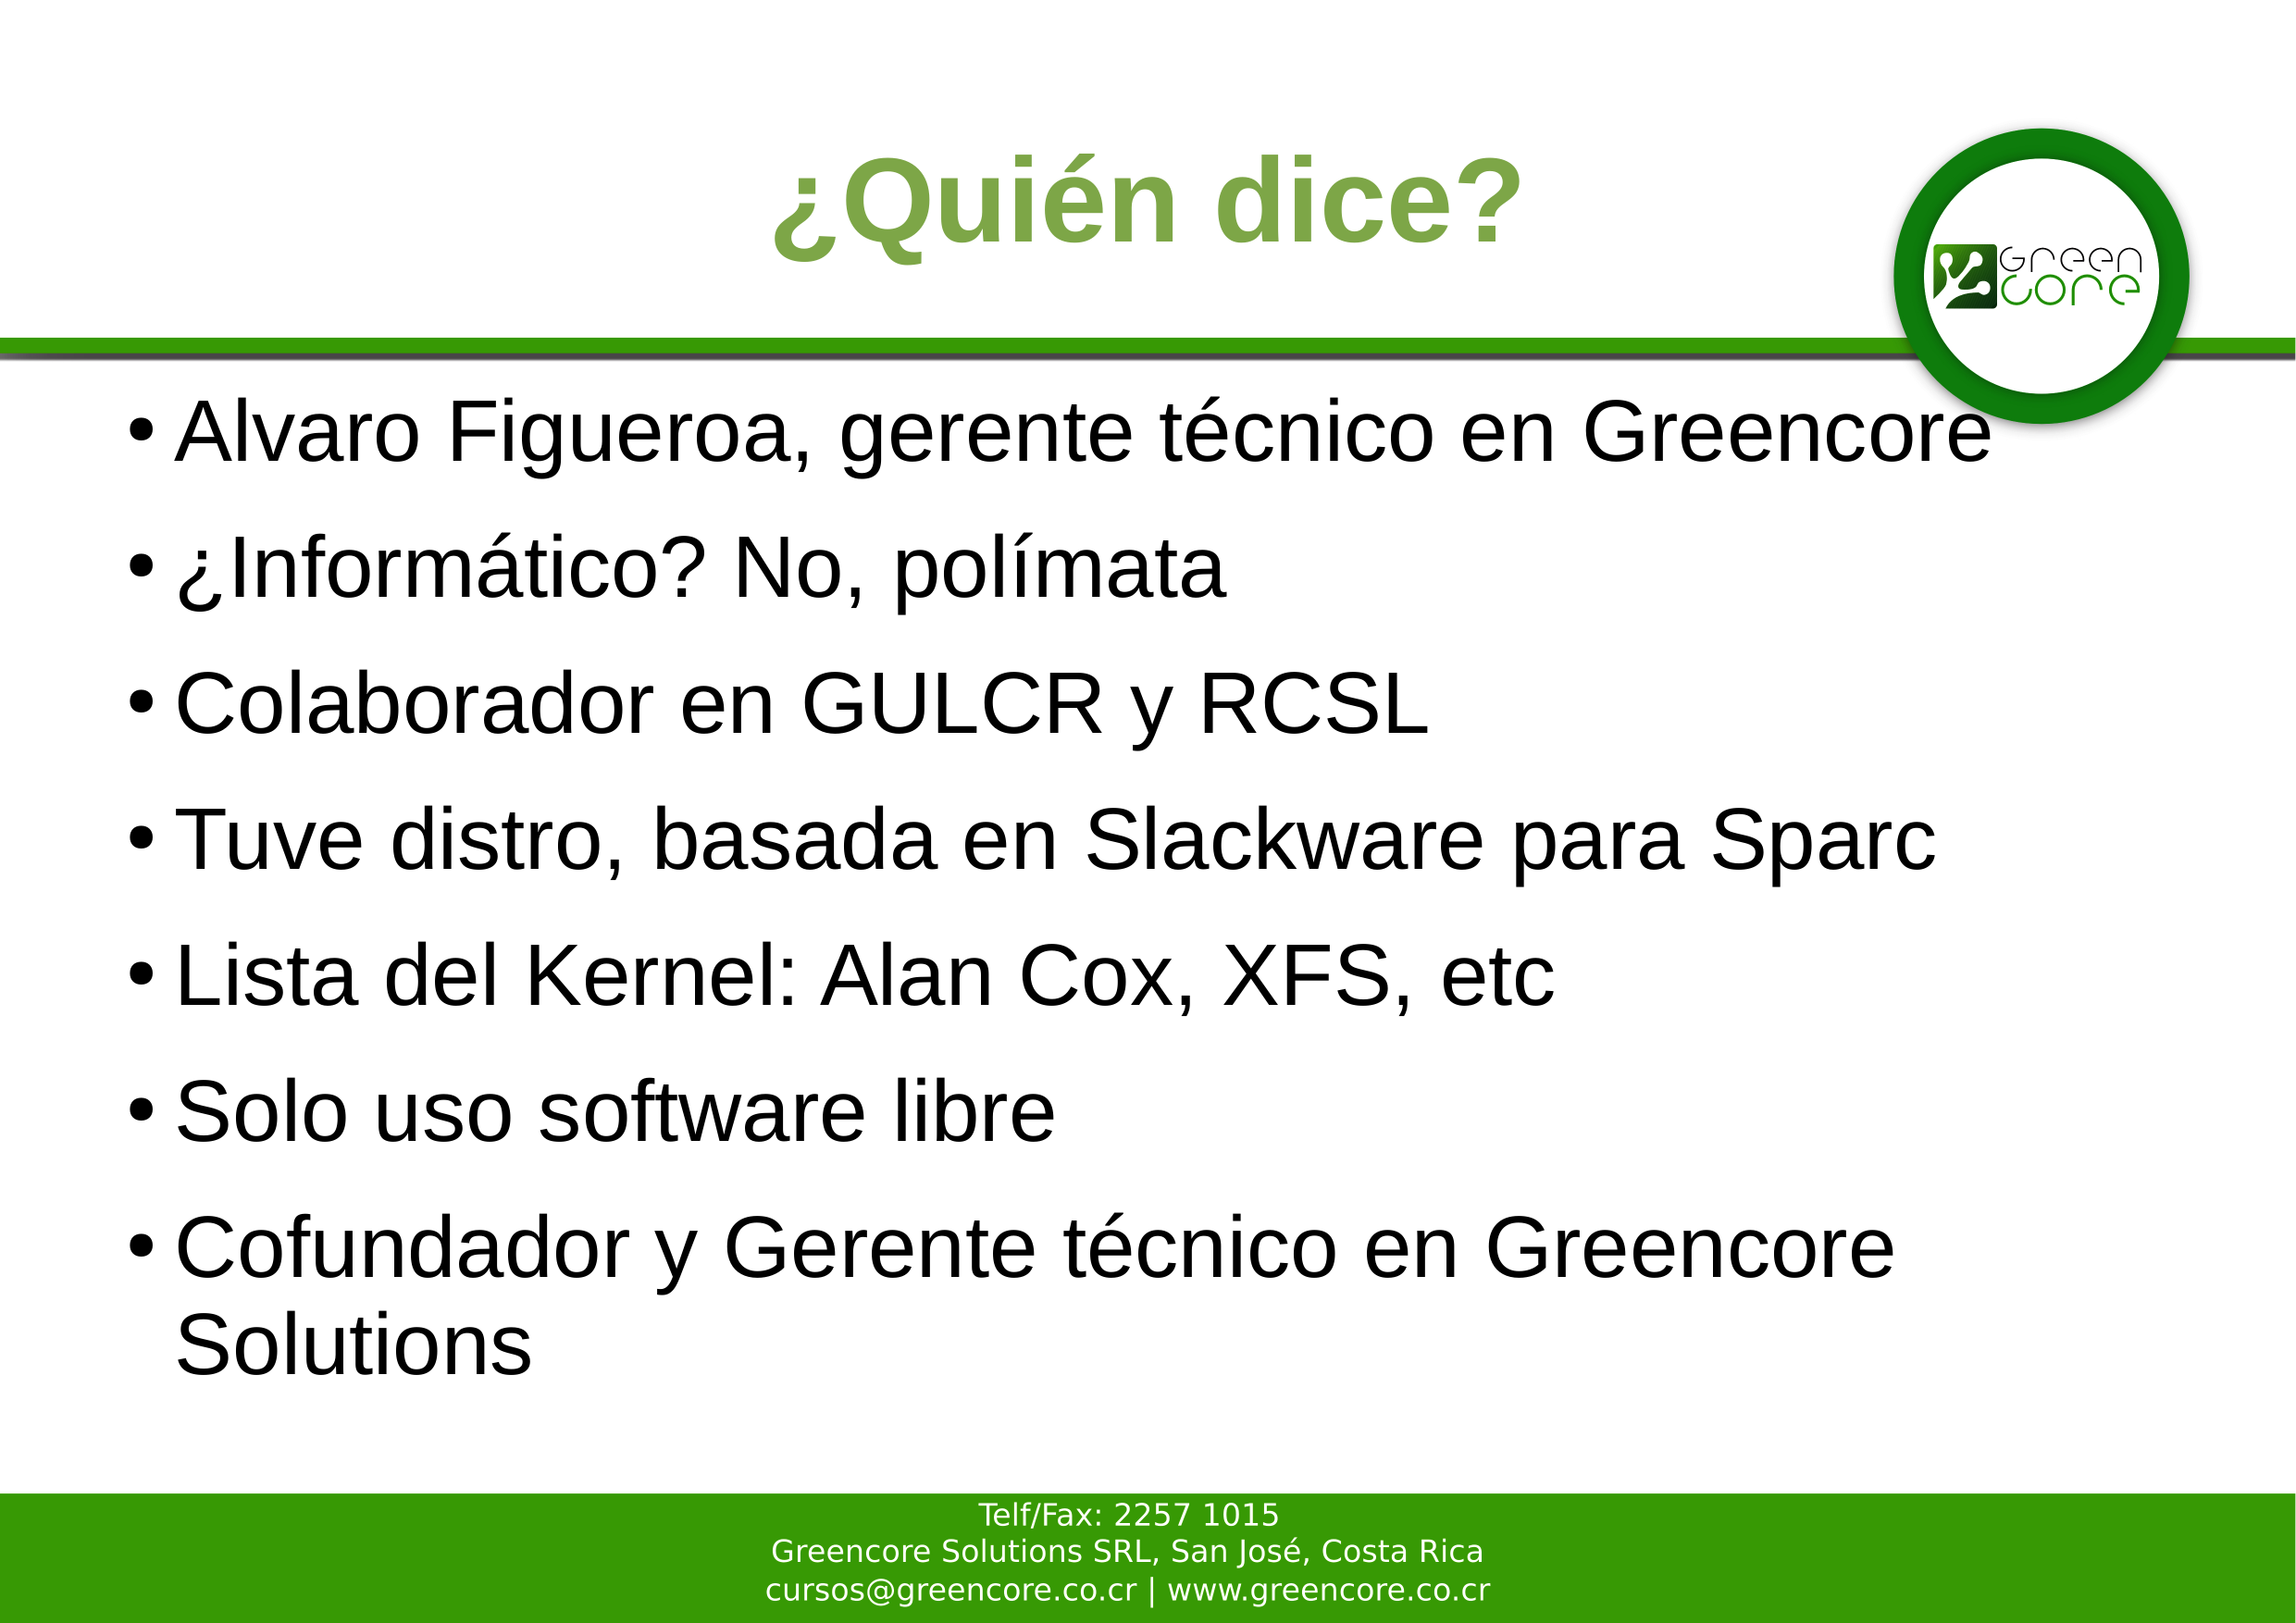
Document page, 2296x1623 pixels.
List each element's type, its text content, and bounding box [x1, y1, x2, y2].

title ¿Quién dice? [115, 64, 2181, 336]
list Alvaro Figueroa, gerente técnico en Greencore ¿Informático? No, polímata Colaborador en GULCR y RCSL Tuve distro, basada en Slackware para Sparc Lista del Kernel: Alan Cox, XFS, etc Solo uso software libre Cofundador y Gerente técnico en Greencore Solutions [109, 382, 2176, 1492]
picture [0, 0, 2296, 1623]
